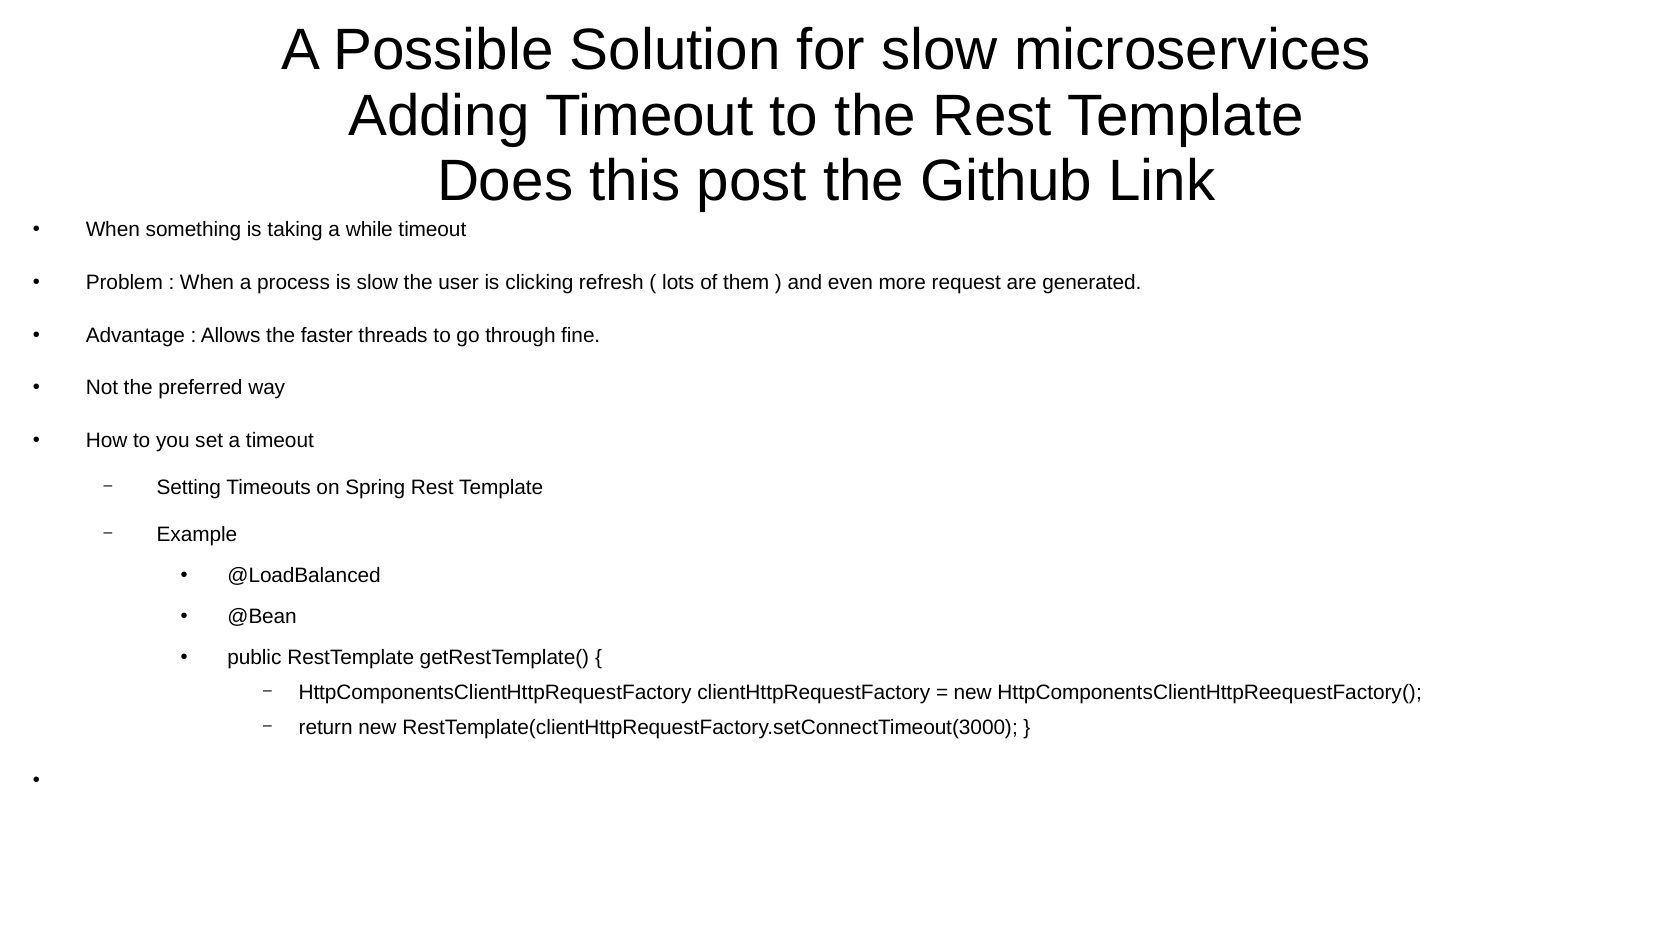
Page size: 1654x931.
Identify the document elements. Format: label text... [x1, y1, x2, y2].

list When something is taking a while timeout Problem : When a process is slow the user is clicking refresh ( lots of them ) and even more request are generated. Advantage : Allows the faster threads to go through fine. Not the preferred way How to you set a timeout Setting Timeouts on Spring Rest Template Example @LoadBalanced @Bean public RestTemplate getRestTemplate() { HttpComponentsClientHttpRequestFactory clientHttpRequestFactory = new HttpComponentsClientHttpReequestFactory(); return new RestTemplate(clientHttpRequestFactory.setConnectTimeout(3000); } [15, 217, 1571, 931]
title A Possible Solution for slow microservices Adding Timeout to the Rest Template Does this post the Github Link [82, 17, 1571, 213]
